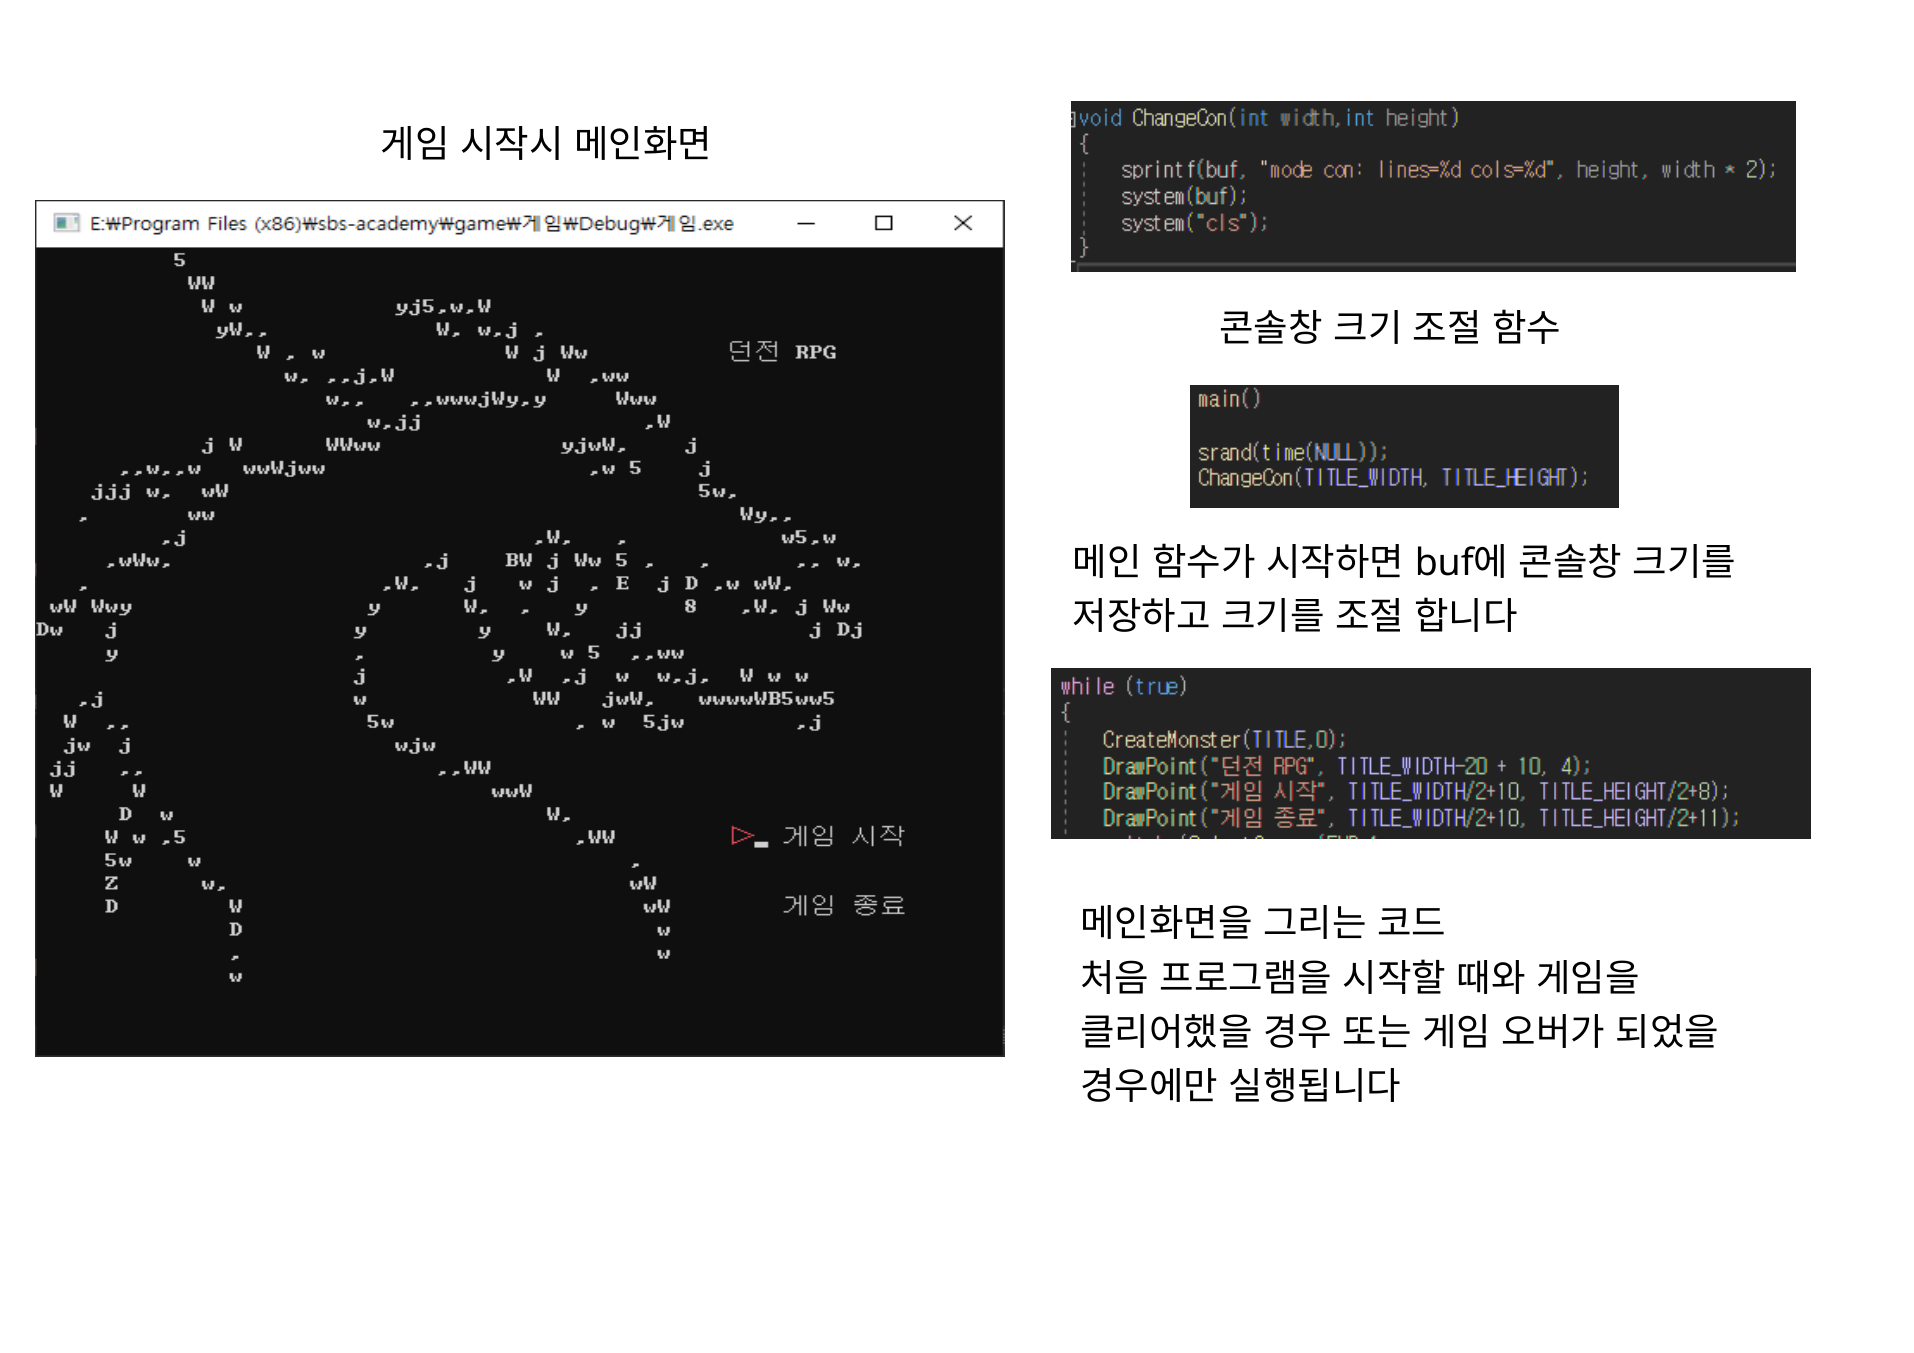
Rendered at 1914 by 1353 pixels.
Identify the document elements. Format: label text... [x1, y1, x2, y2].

picture [1190, 385, 1619, 508]
text_box 게임 시작시 메인화면 [366, 106, 759, 159]
text_box 메인 함수가 시작하면 buf에 콘솔창 크기를 저장하고 크기를 조절 합니다 [1057, 524, 1808, 615]
text_box 메인화면을 그리는 코드 처음 프로그램을 시작할 때와 게임을 클리어했을 경우 또는 게임 오버가 되었을 경우에만 실행됩니다 [1065, 885, 1796, 1051]
picture [35, 200, 1005, 1057]
picture [1071, 101, 1796, 272]
picture [1051, 668, 1811, 839]
text_box 콘솔창 크기 조절 함수 [1204, 290, 1610, 343]
